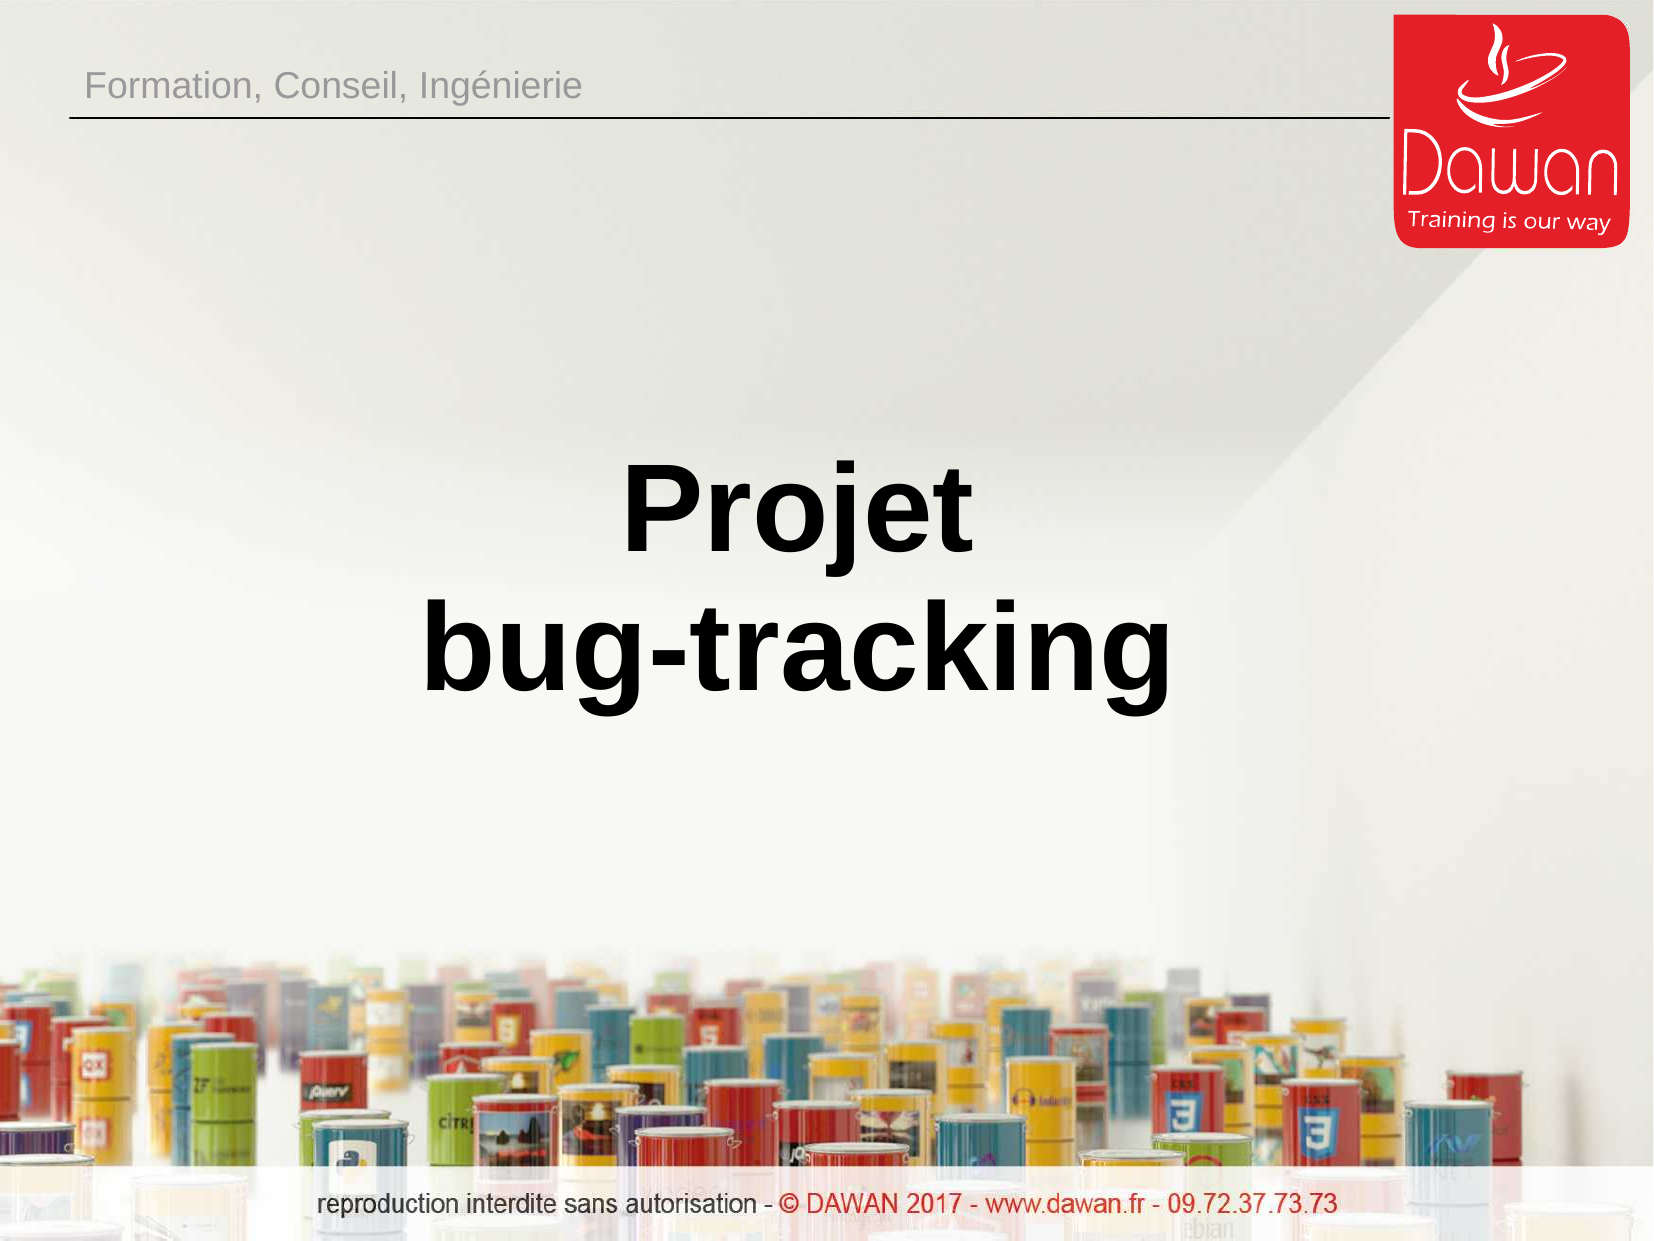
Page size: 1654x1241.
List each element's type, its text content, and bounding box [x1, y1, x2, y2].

text_box Formation, Conseil, Ingénierie [84, 64, 584, 109]
text_box Projet bug-tracking [419, 437, 1329, 718]
picture [0, 0, 1654, 1241]
